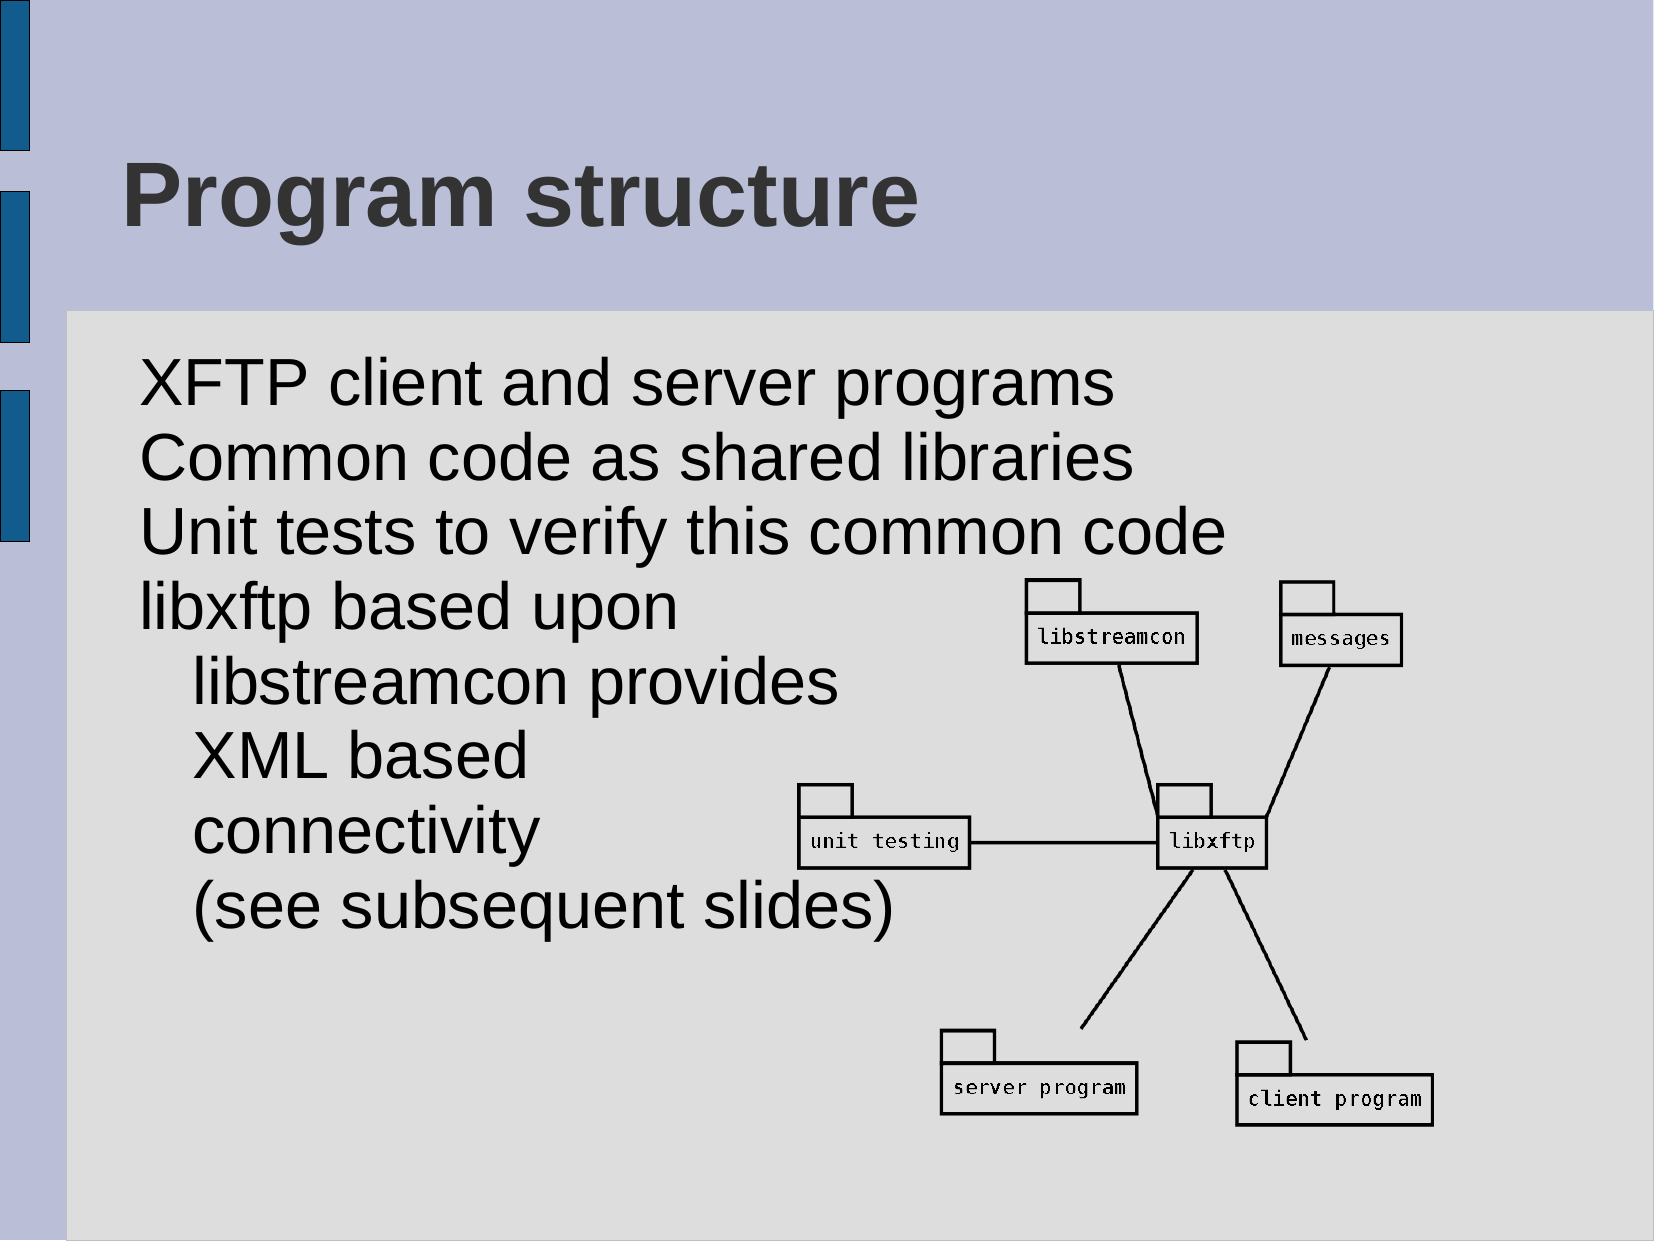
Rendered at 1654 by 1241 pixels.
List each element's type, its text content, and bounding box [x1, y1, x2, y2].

picture [797, 578, 1434, 1127]
title Program structure [121, 91, 1534, 299]
list XFTP client and server programs Common code as shared libraries Unit tests to verify this common code libxftp based upon libstreamcon provides XML based connectivity (see subsequent slides) [121, 344, 1534, 1127]
